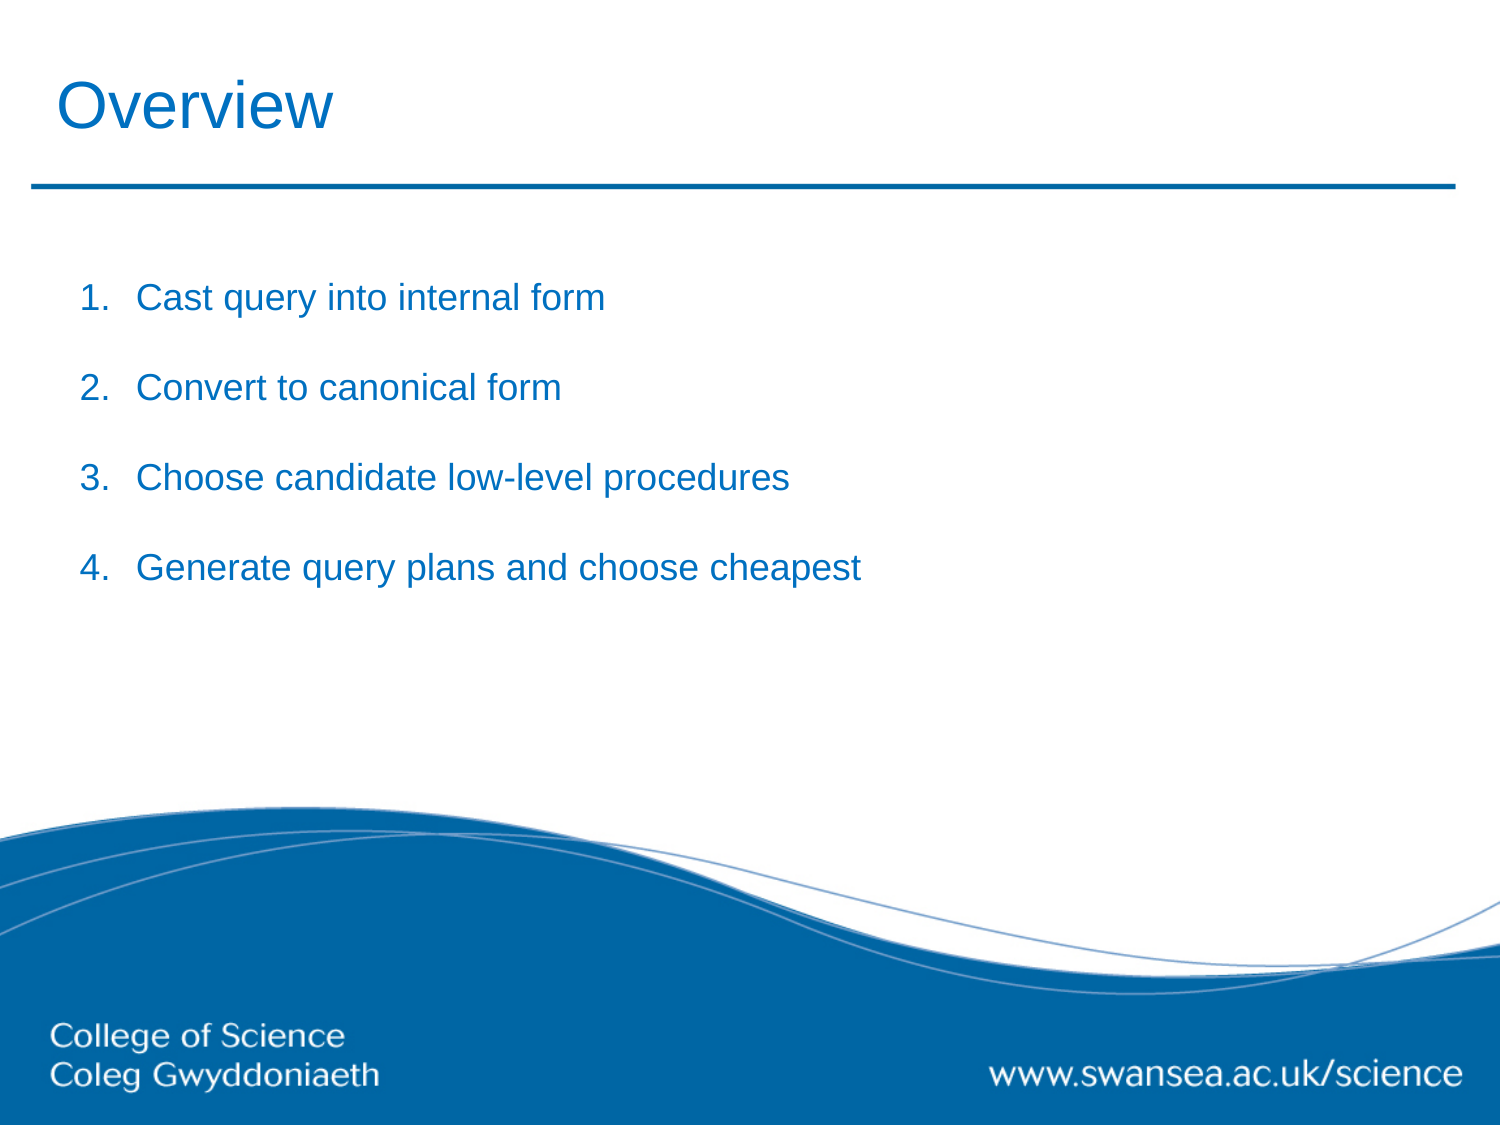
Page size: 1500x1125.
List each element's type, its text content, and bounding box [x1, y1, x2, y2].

text_box Cast query into internal form Convert to canonical form Choose candidate low-level procedures Generate query plans and choose cheapest [64, 265, 1187, 596]
picture [0, 0, 1500, 1125]
text_box Overview [41, 54, 1164, 150]
